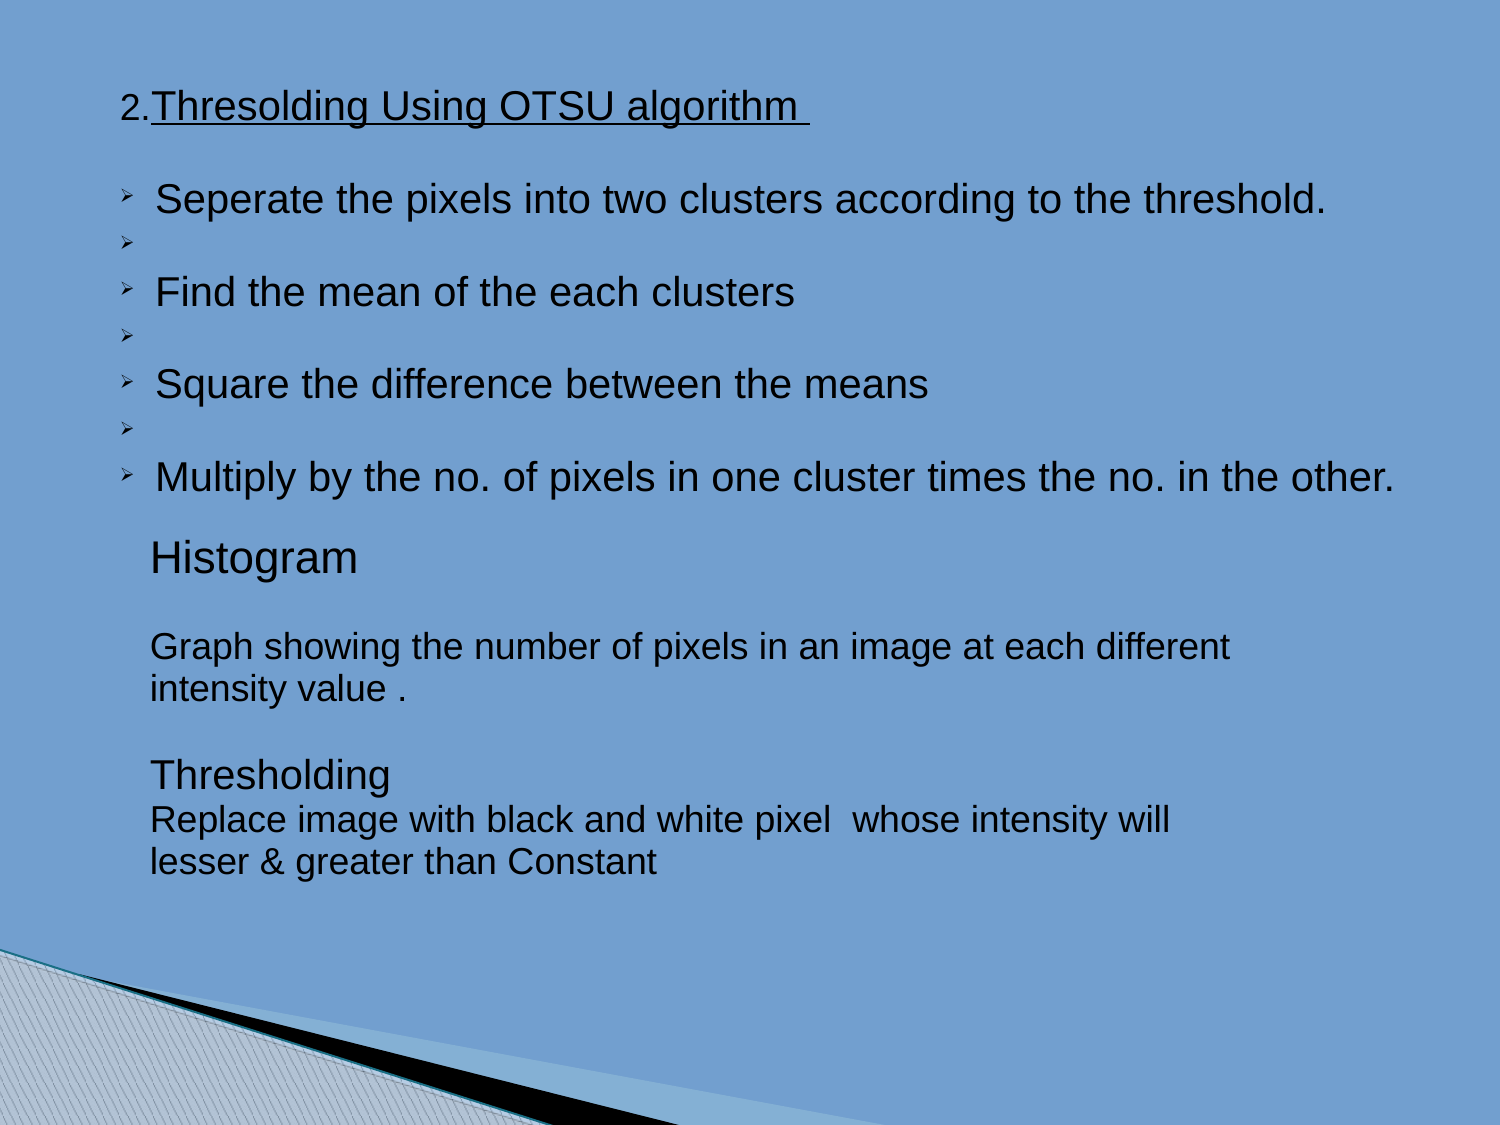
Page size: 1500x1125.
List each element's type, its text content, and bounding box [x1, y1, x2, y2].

text_box 2.Thresolding Using OTSU algorithm Seperate the pixels into two clusters according to the threshold. Find the mean of the each clusters Square the difference between the means Multiply by the no. of pixels in one cluster times the no. in the other. [105, 75, 1471, 961]
text_box Histogram Graph showing the number of pixels in an image at each different intensity value . Thresholding Replace image with black and white pixel whose intensity will lesser & greater than Constant [135, 525, 1261, 932]
